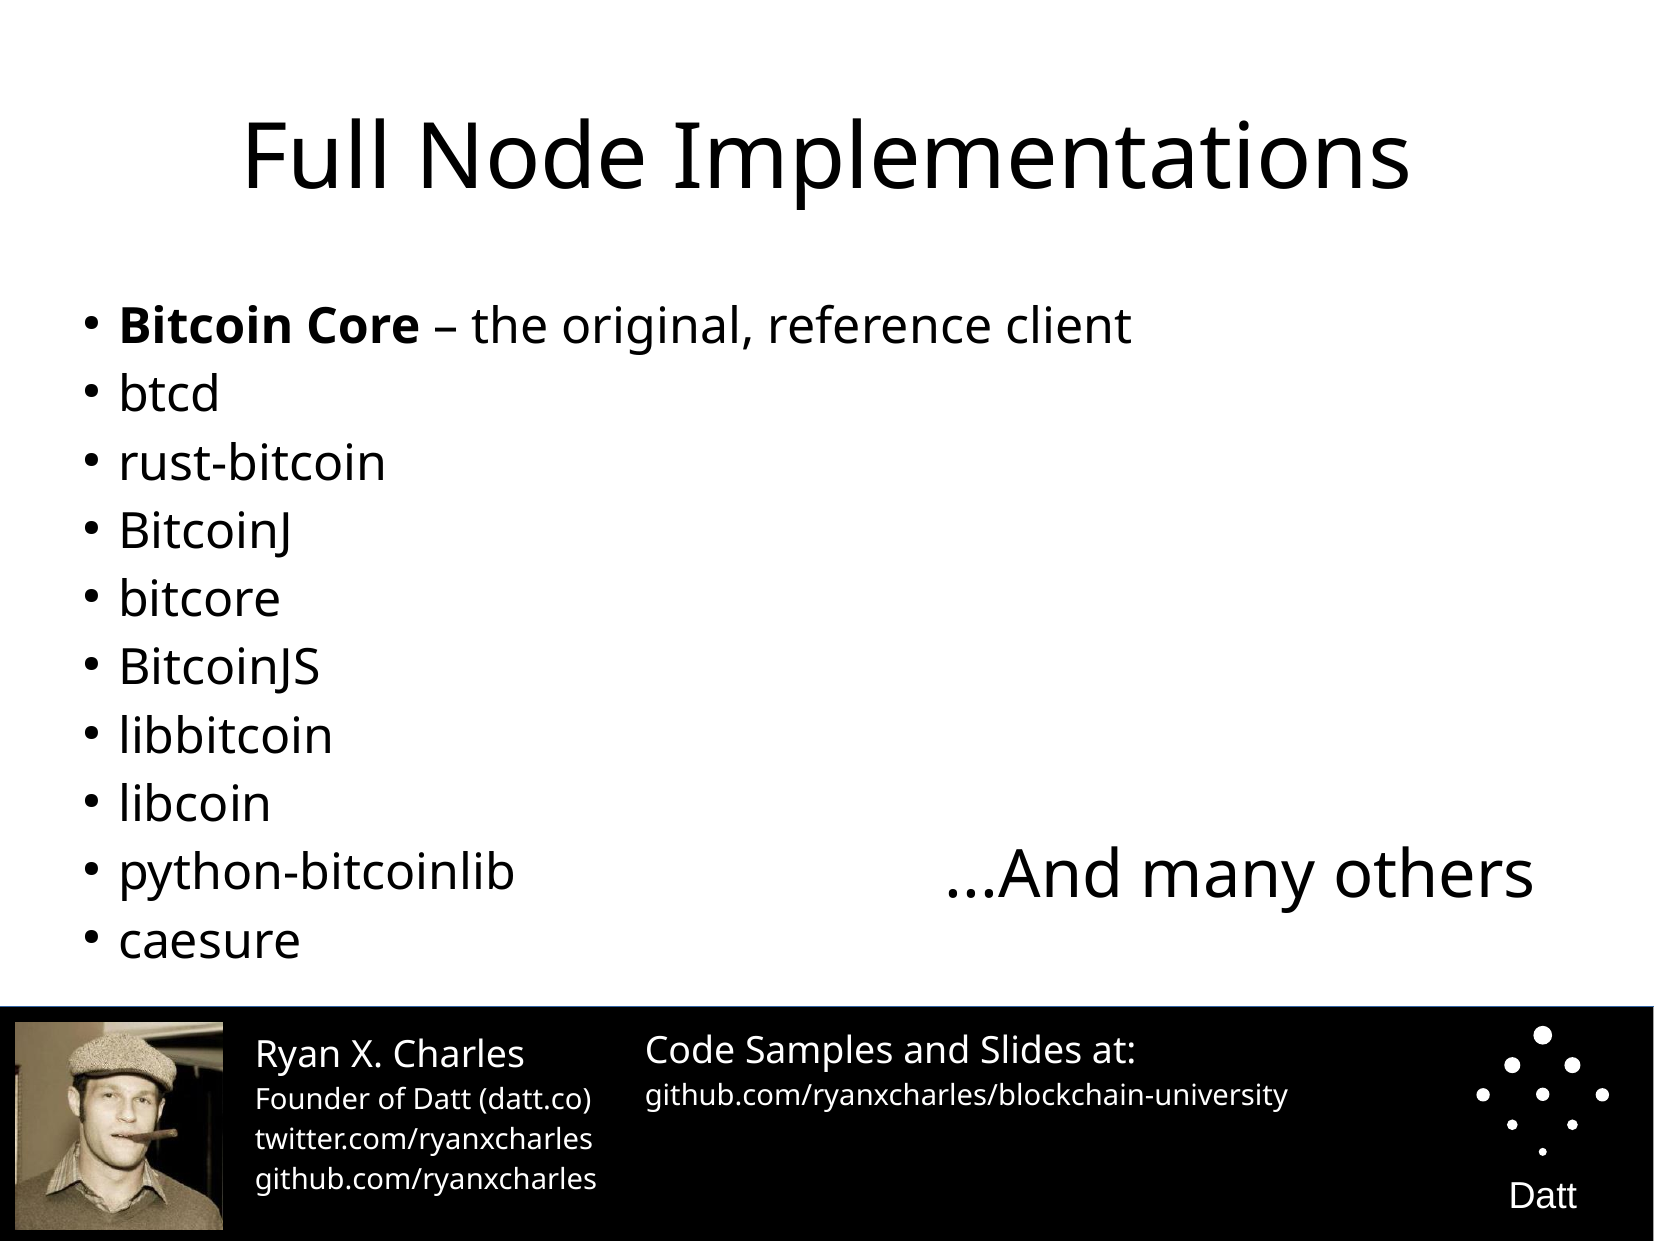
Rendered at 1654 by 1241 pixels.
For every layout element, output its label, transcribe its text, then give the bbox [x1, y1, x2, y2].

title Full Node Implementations [82, 49, 1571, 257]
text_box Code Samples and Slides at: github.com/ryanxcharles/blockchain-university [630, 1015, 1403, 1156]
subtitle Bitcoin Core – the original, reference client btcd rust-bitcoin BitcoinJ bitcore BitcoinJS libbitcoin libcoin python-bitcoinlib caesure [82, 290, 1571, 1006]
text_box ...And many others [930, 818, 1654, 1006]
text_box [0, 1006, 1654, 1241]
picture [15, 1022, 223, 1231]
text_box Ryan X. Charles Founder of Datt (datt.co) twitter.com/ryanxcharles github.com/ryanxcharles [240, 1020, 976, 1241]
text_box Datt [1452, 1167, 1633, 1241]
picture [1475, 1023, 1611, 1159]
